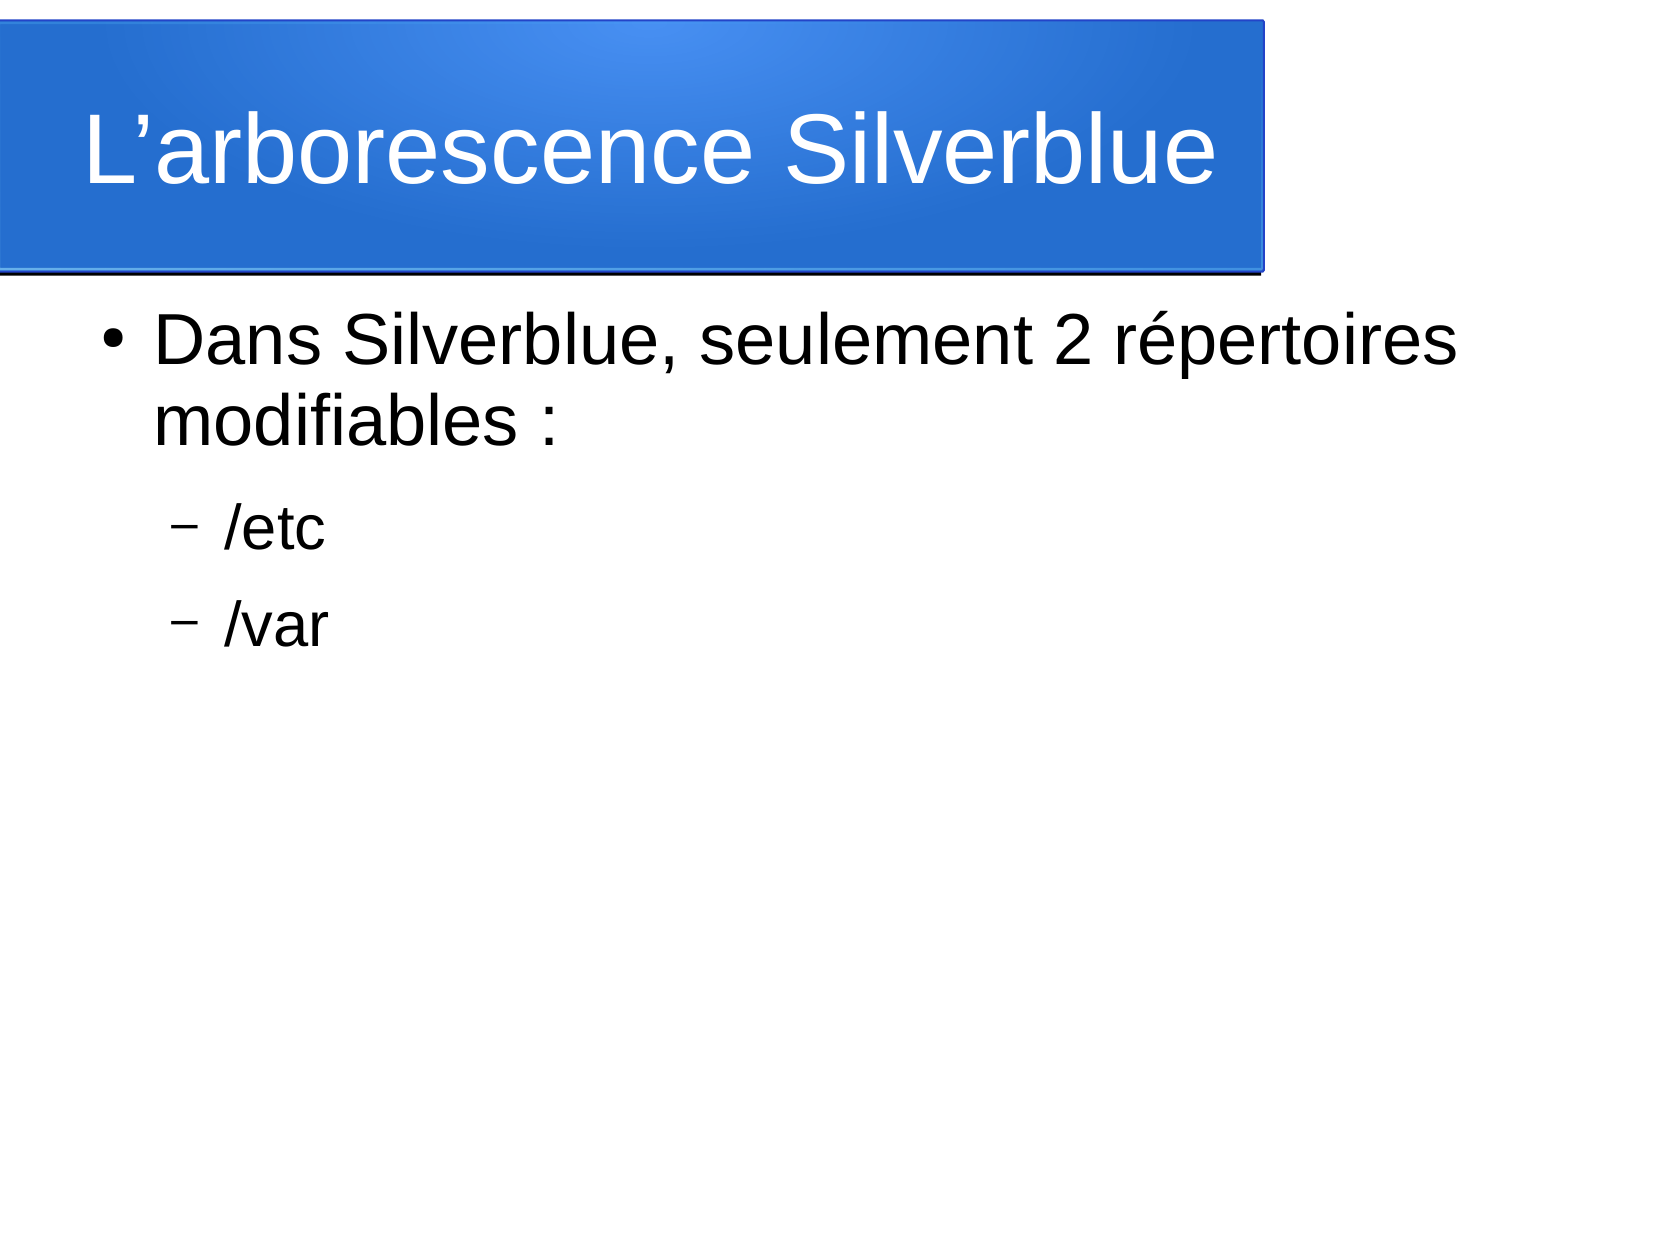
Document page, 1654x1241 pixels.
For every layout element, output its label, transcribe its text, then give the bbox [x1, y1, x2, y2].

list Dans Silverblue, seulement 2 répertoires modifiables : /etc /var [82, 299, 1571, 1019]
title L’arborescence Silverblue [82, 47, 1235, 252]
